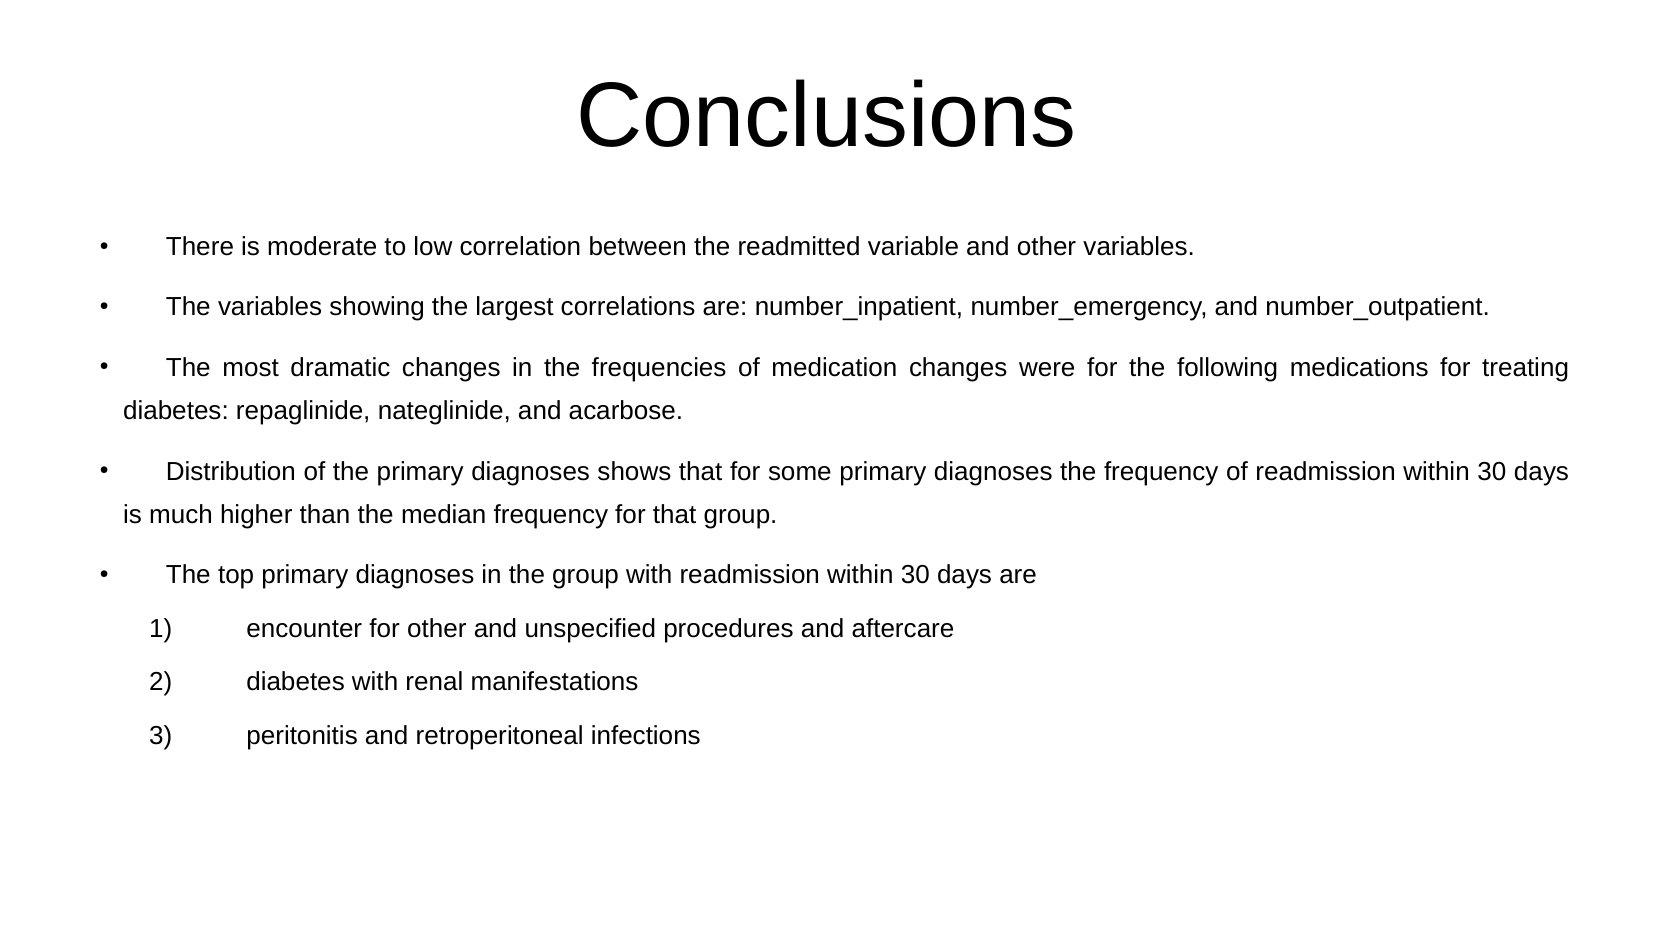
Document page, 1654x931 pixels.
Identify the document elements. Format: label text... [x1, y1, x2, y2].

title Conclusions [82, 37, 1571, 193]
list There is moderate to low correlation between the readmitted variable and other variables. The variables showing the largest correlations are: number_inpatient, number_emergency, and number_outpatient. The most dramatic changes in the frequencies of medication changes were for the following medications for treating diabetes: repaglinide, nateglinide, and acarbose. Distribution of the primary diagnoses shows that for some primary diagnoses the frequency of readmission within 30 days is much higher than the median frequency for that group. The top primary diagnoses in the group with readmission within 30 days are encounter for other and unspecified procedures and aftercare diabetes with renal manifestations peritonitis and retroperitoneal infections [82, 217, 1571, 758]
